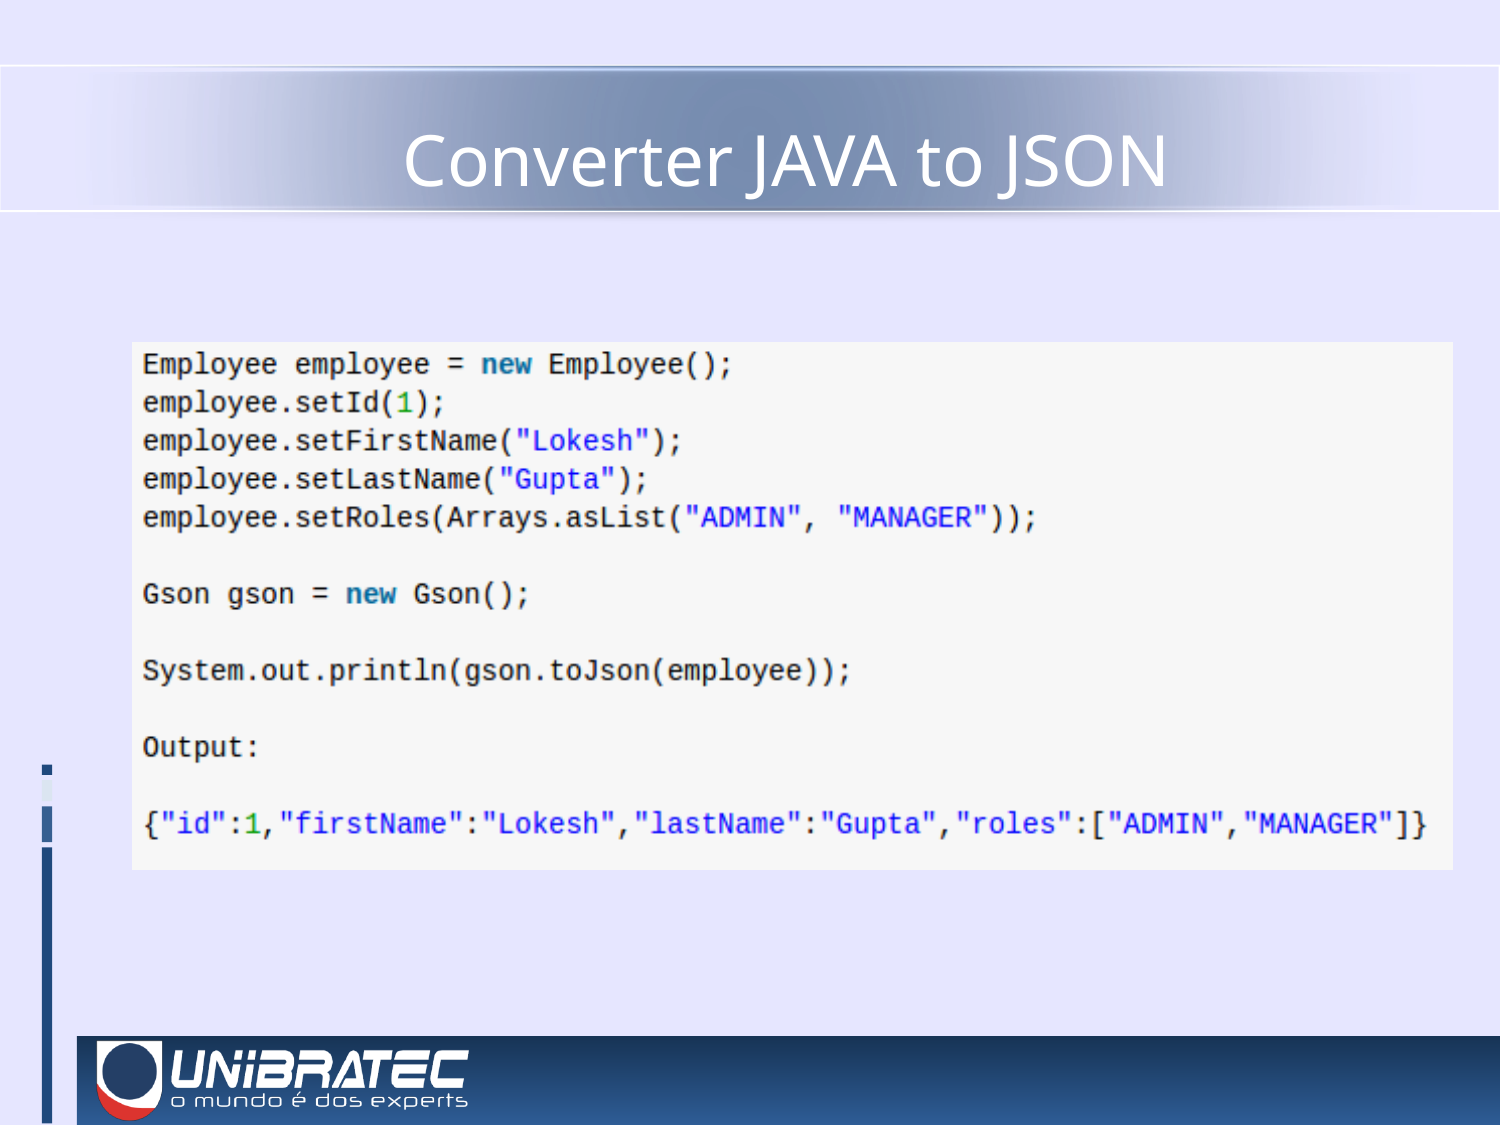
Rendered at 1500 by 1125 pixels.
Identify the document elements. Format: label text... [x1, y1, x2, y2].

picture [96, 1040, 469, 1121]
picture [132, 342, 1453, 870]
picture [0, 58, 1500, 227]
title Converter JAVA to JSON [150, 84, 1424, 233]
